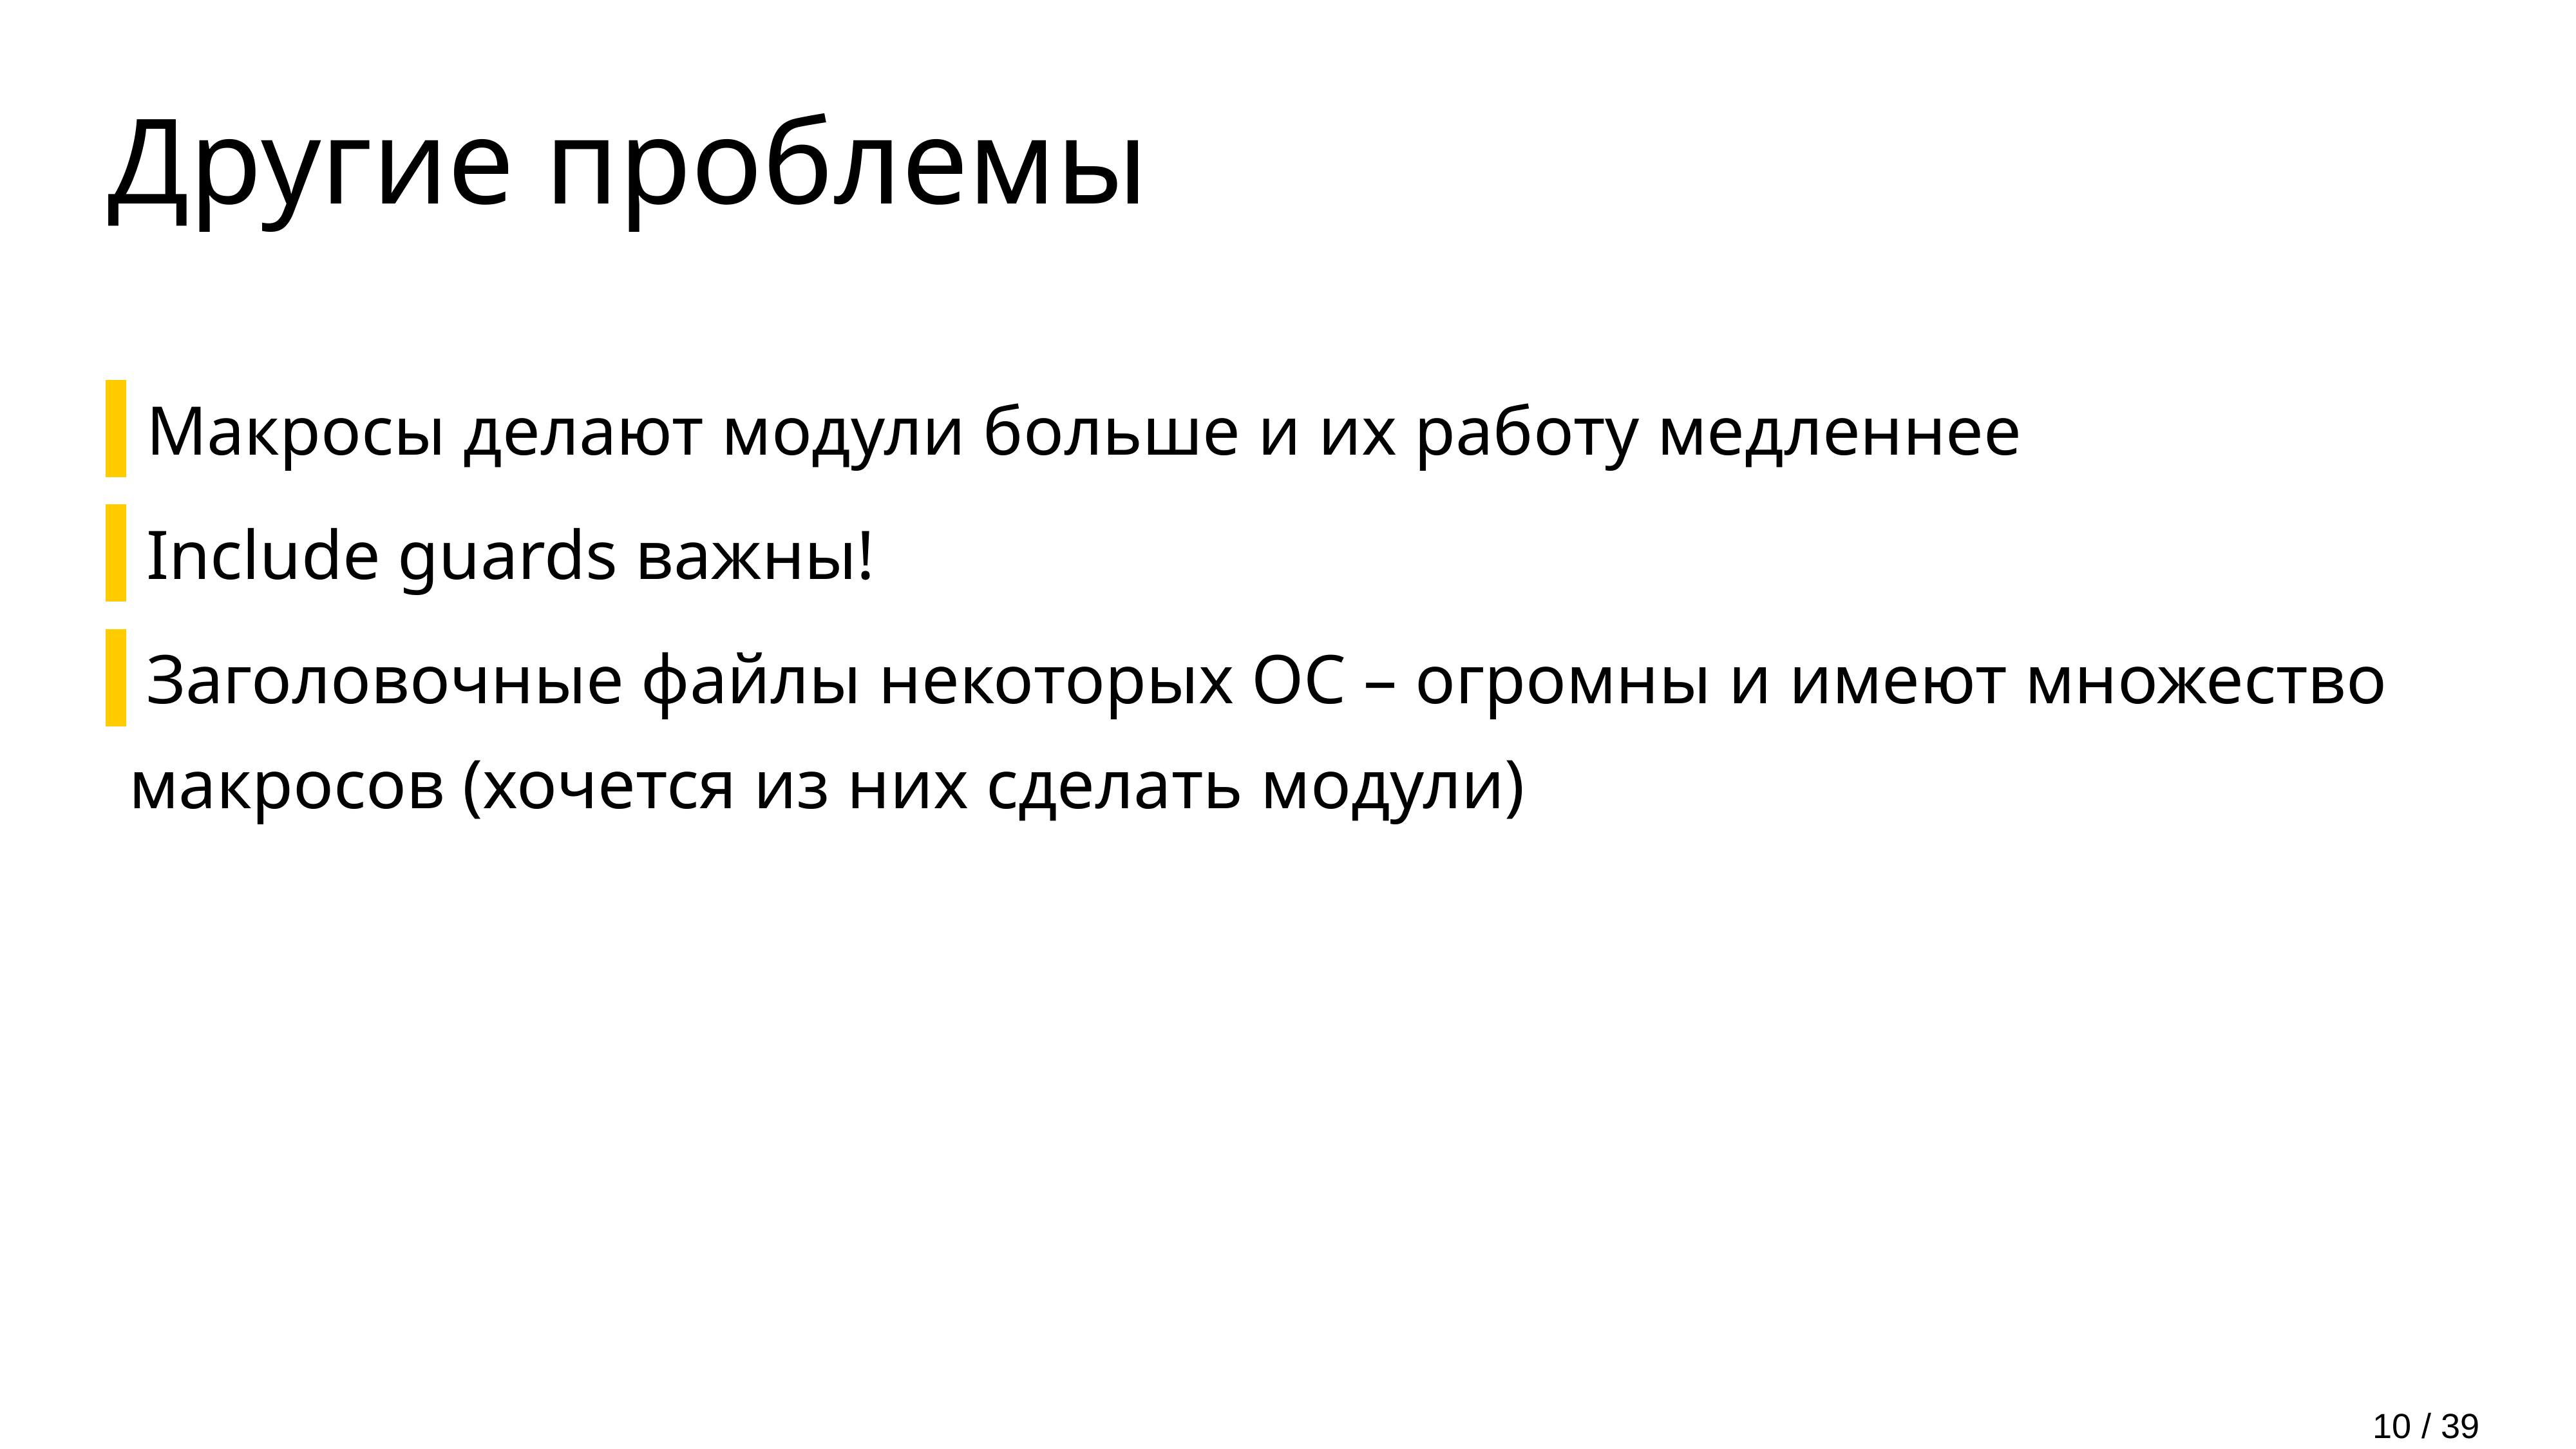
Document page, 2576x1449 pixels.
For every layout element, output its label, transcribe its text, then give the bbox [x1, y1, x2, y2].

title Другие проблемы [108, 80, 2468, 242]
text_box <number> / 39 [2363, 1402, 2576, 1449]
text_box Макросы делают модули больше и их работу медленнее Include guards важны! Заголовочные файлы некоторых ОС – огромны и имеют множество макросов (хочется из них сделать модули) [96, 364, 2512, 1419]
